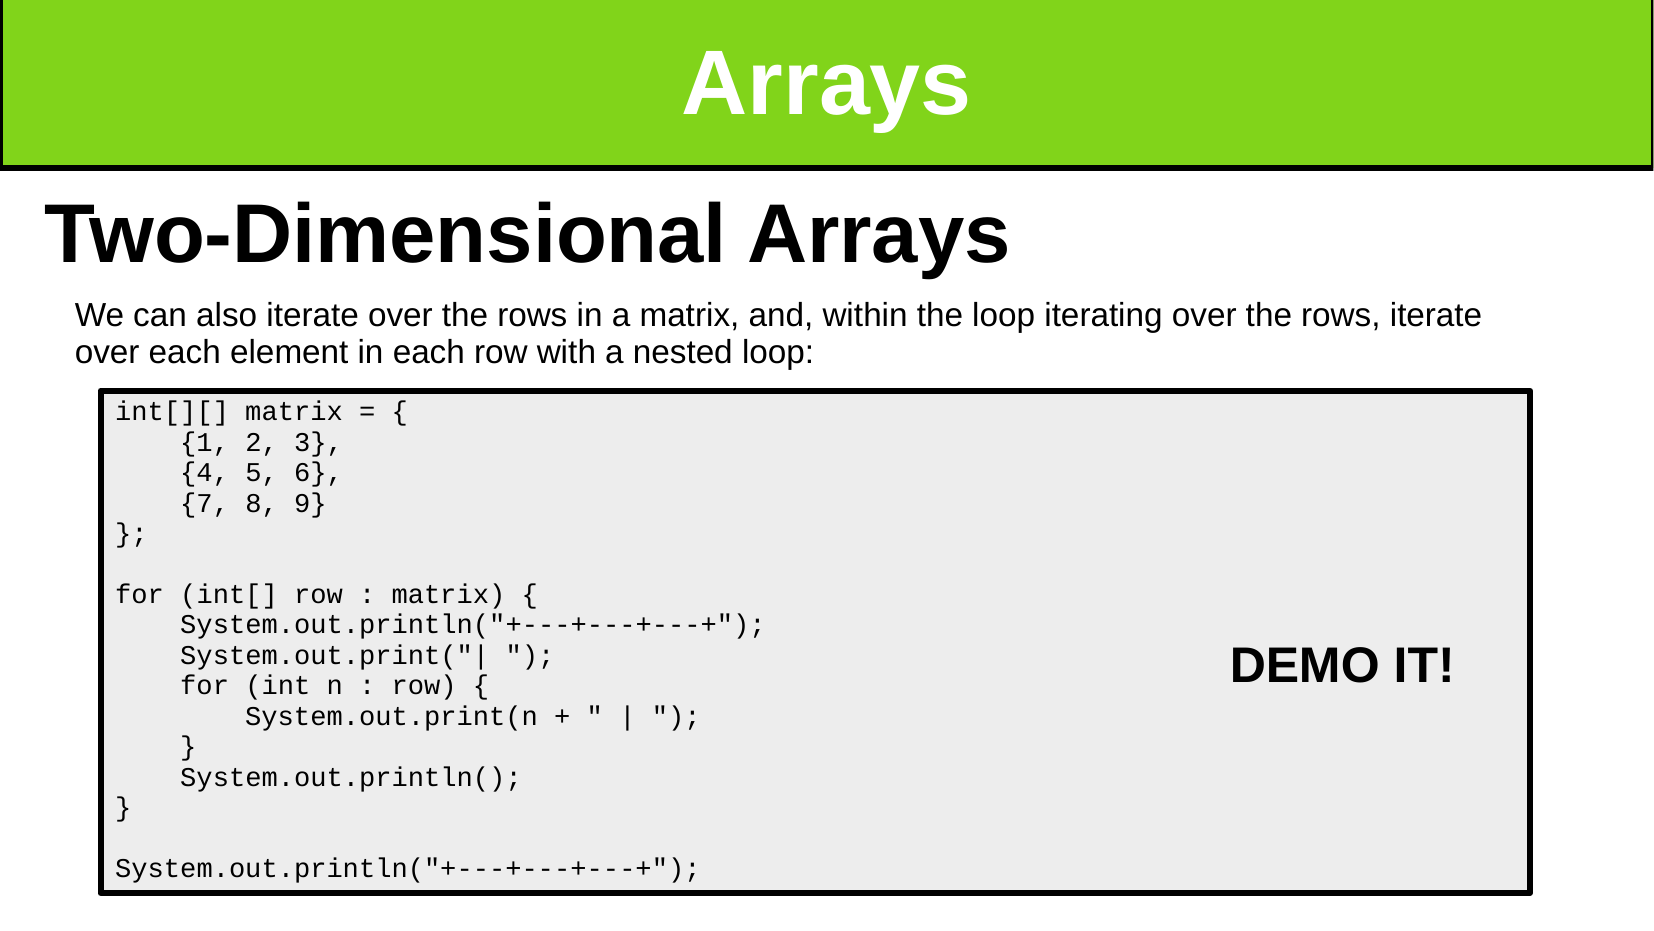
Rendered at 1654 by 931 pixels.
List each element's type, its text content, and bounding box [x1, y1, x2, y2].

text_box DEMO IT! [1215, 630, 1471, 706]
text_box We can also iterate over the rows in a matrix, and, within the loop iterating over the rows, iterate over each element in each row with a nested loop: [59, 289, 1531, 391]
title Arrays [0, 0, 1654, 169]
text_box Two-Dimensional Arrays [29, 179, 1321, 301]
text_box int[][] matrix = { {1, 2, 3}, {4, 5, 6}, {7, 8, 9} }; for (int[] row : matrix) { System.out.println("+---+---+---+"); System.out.print("| "); for (int n : row) { System.out.print(n + " | "); } System.out.println(); } System.out.println("+---+---+---+"); [100, 390, 1531, 894]
